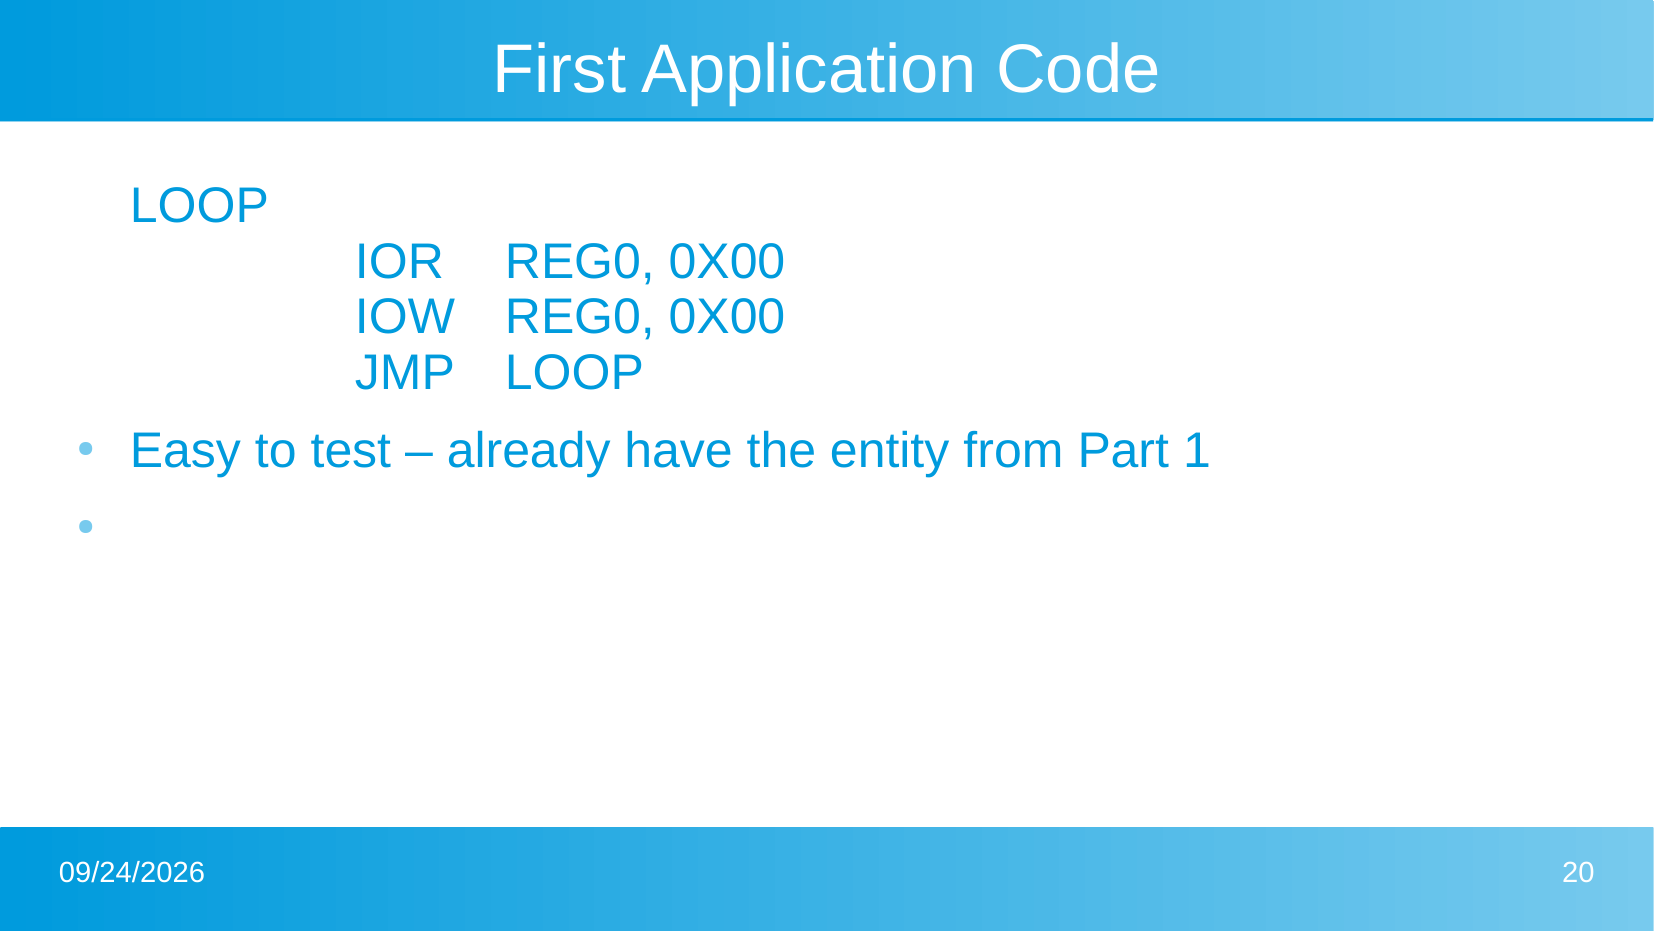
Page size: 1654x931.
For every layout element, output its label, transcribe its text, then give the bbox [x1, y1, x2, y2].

title First Application Code [59, 29, 1595, 108]
list LOOP IOR REG0, 0X00 IOW REG0, 0X00 JMP LOOP Easy to test – already have the entity from Part 1 [59, 177, 1595, 768]
